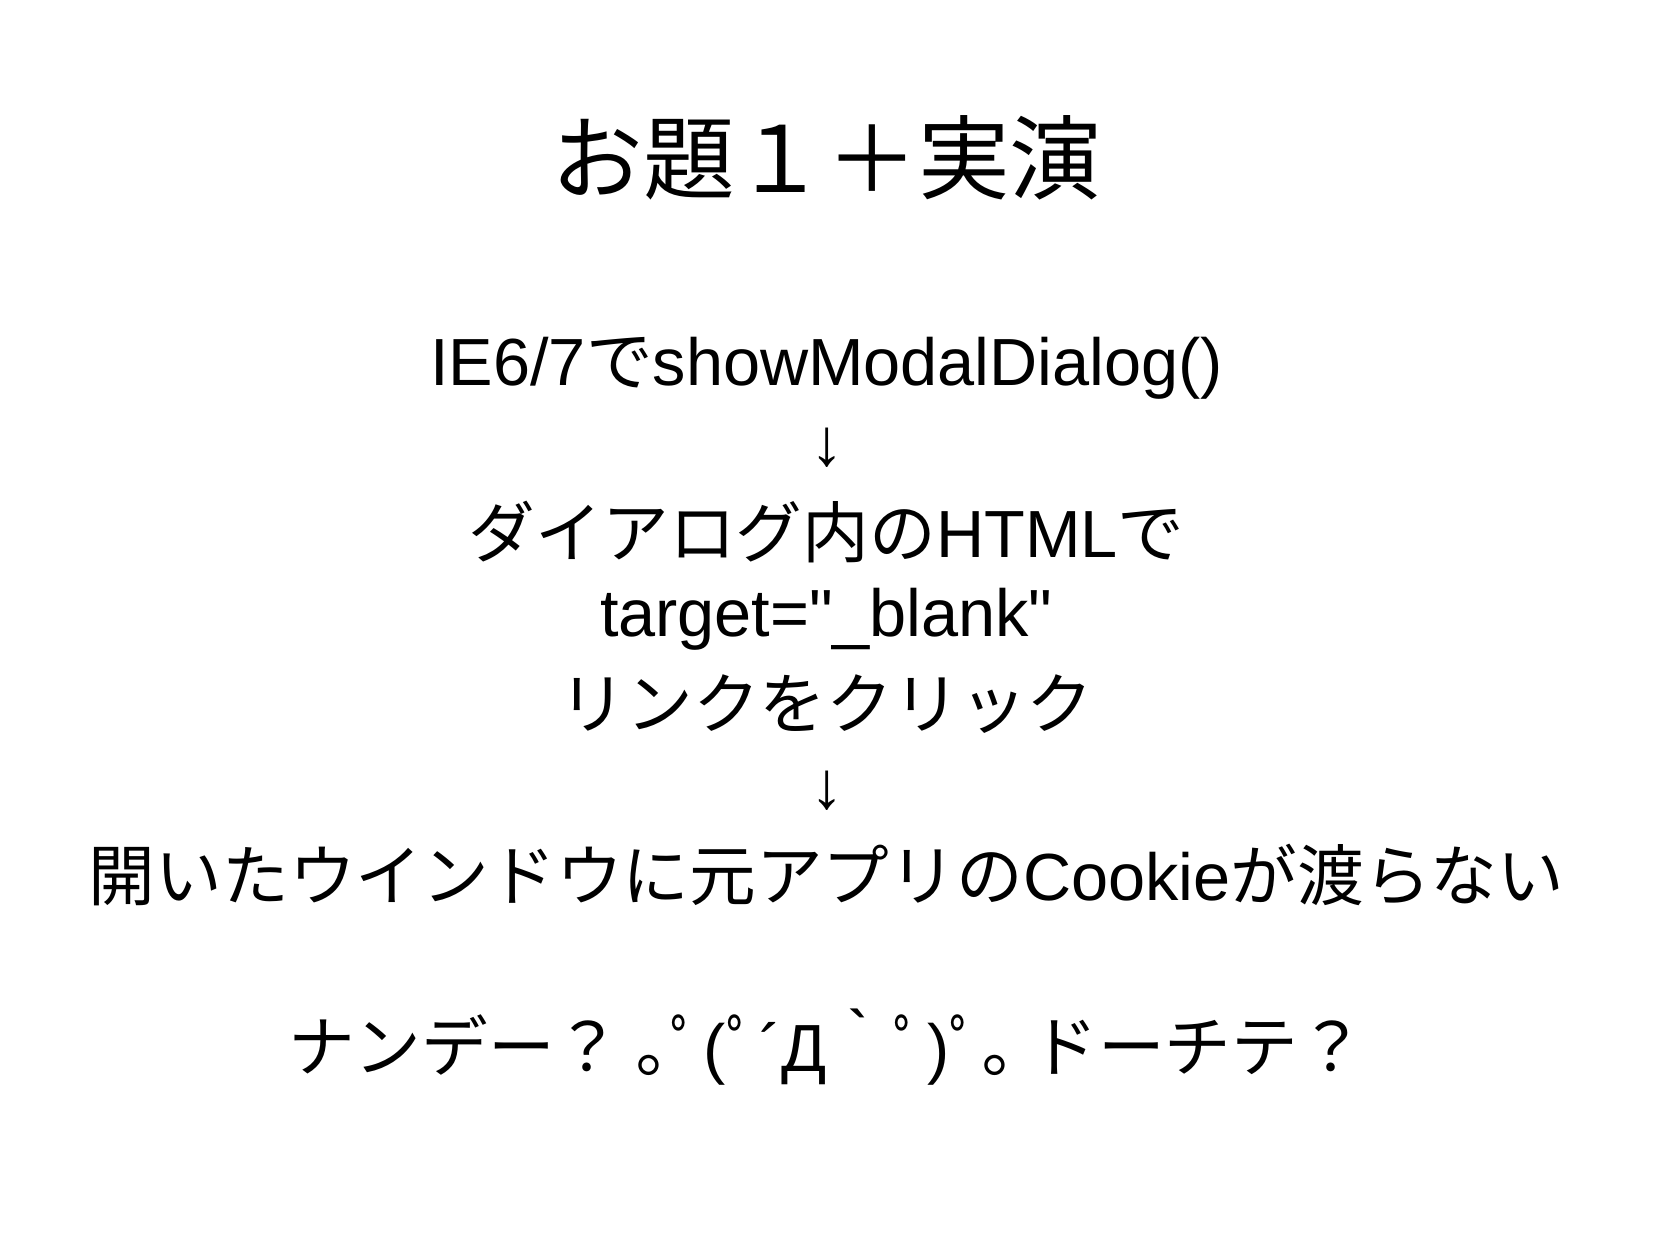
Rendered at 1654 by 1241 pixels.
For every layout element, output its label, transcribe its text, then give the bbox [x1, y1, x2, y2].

subtitle IE6/7でshowModalDialog() ↓ ダイアログ内のHTMLで target="_blank" リンクをクリック ↓ 開いたウインドウに元アプリのCookieが渡らない ナンデー？ ｡ﾟ(ﾟ´Д｀ﾟ)ﾟ｡ ドーチテ？ [82, 297, 1571, 1102]
title お題１＋実演 [82, 56, 1571, 250]
